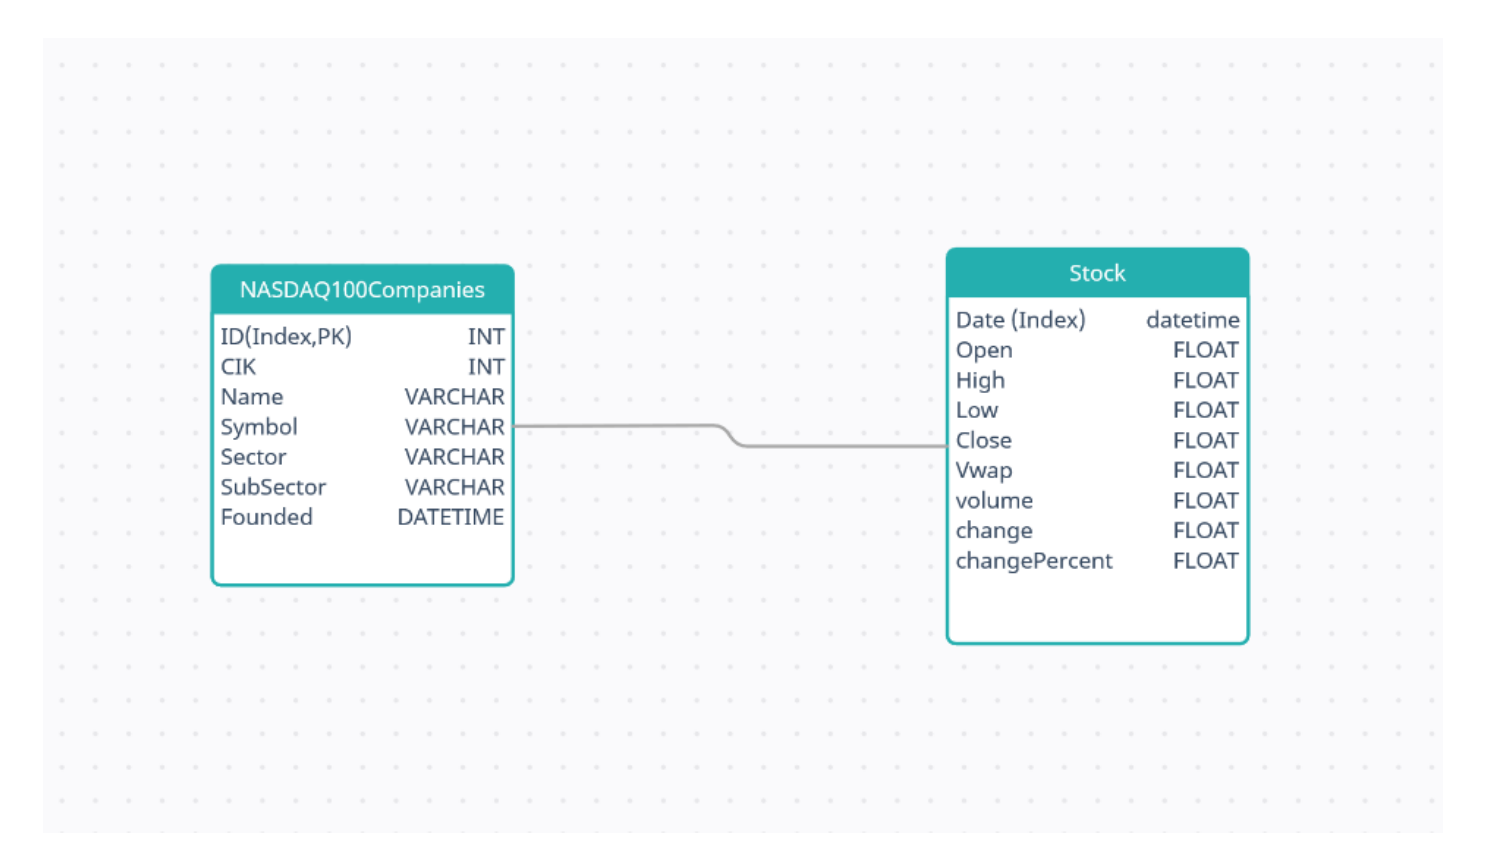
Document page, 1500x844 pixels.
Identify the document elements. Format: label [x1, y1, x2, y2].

picture [43, 38, 1443, 833]
